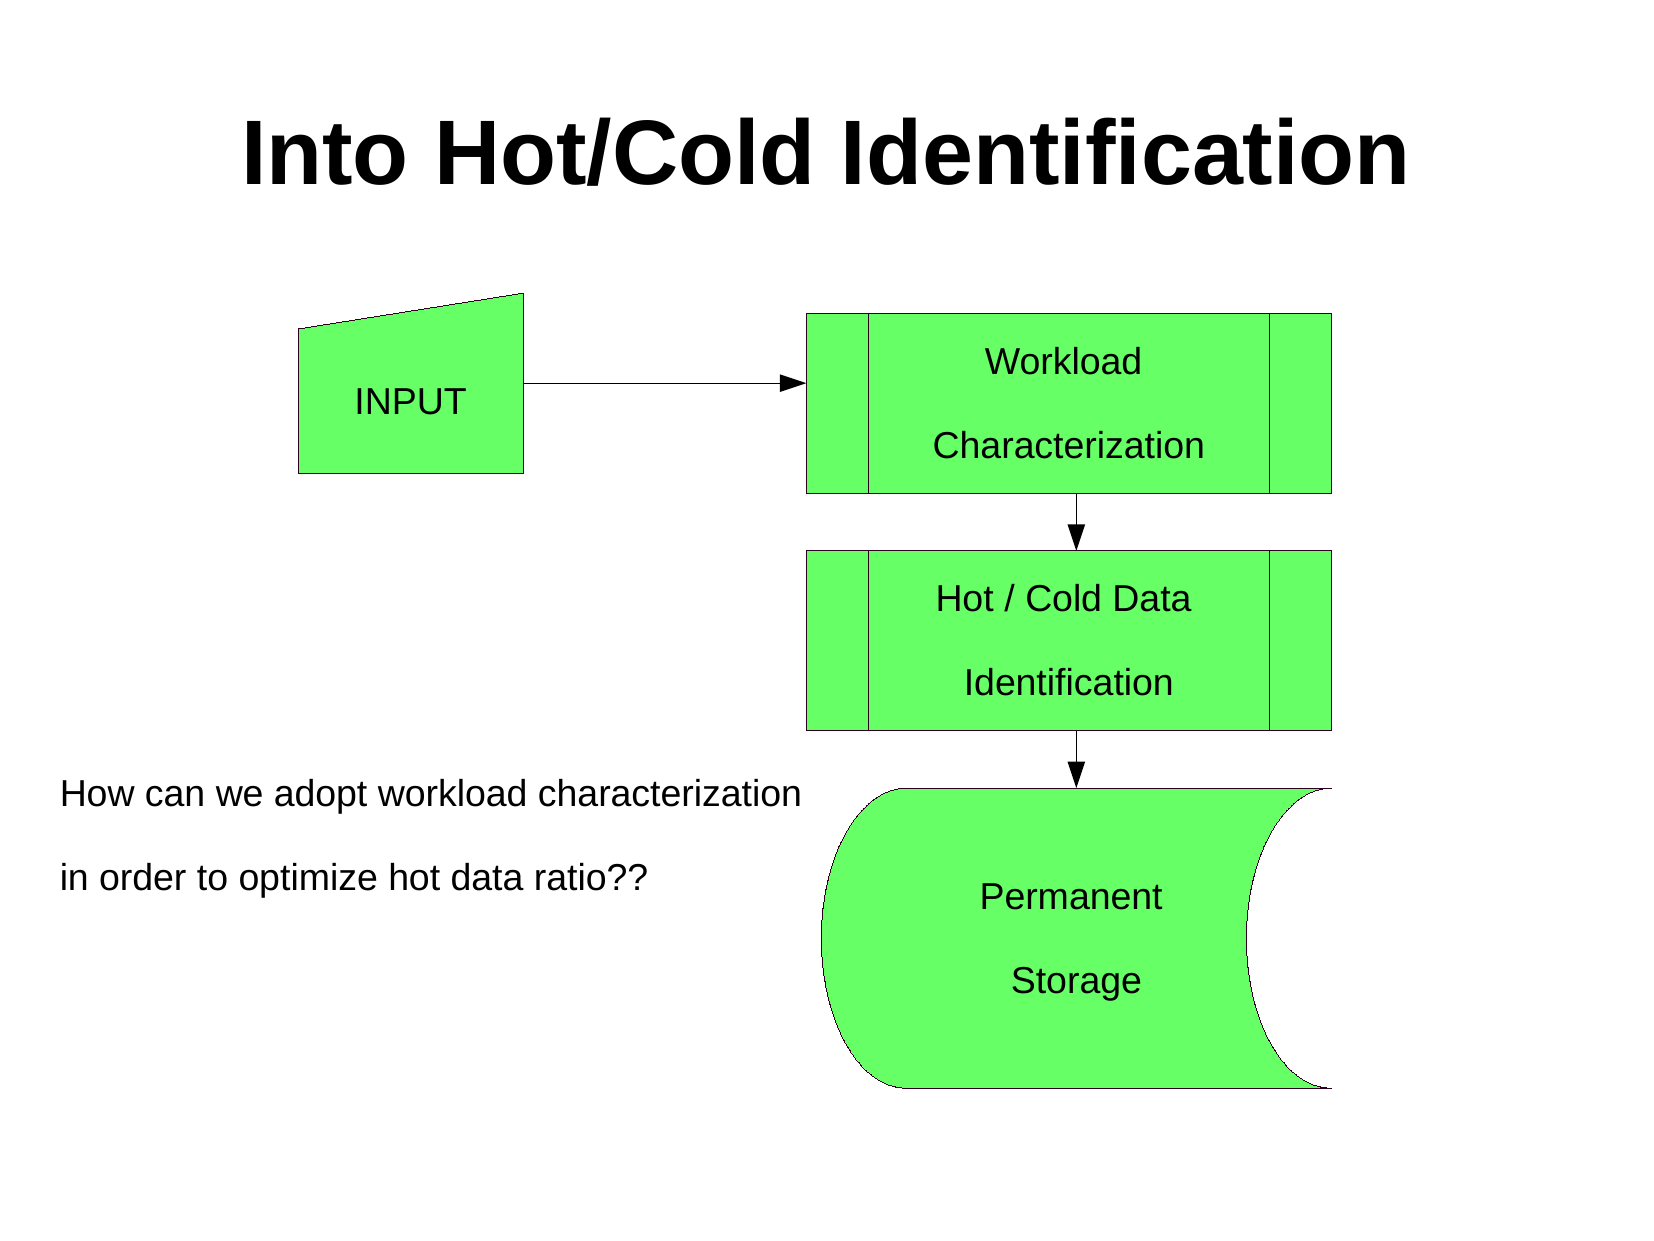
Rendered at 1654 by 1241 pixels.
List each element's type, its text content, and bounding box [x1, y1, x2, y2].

text_box INPUT [298, 293, 524, 474]
text_box How can we adopt workload characterization in order to optimize hot data ratio?? [45, 765, 826, 946]
text_box Workload Characterization [806, 313, 1331, 494]
text_box Permanent Storage [821, 788, 1332, 1089]
text_box Hot / Cold Data Identification [806, 550, 1331, 731]
title Into Hot/Cold Identification [82, 49, 1571, 257]
